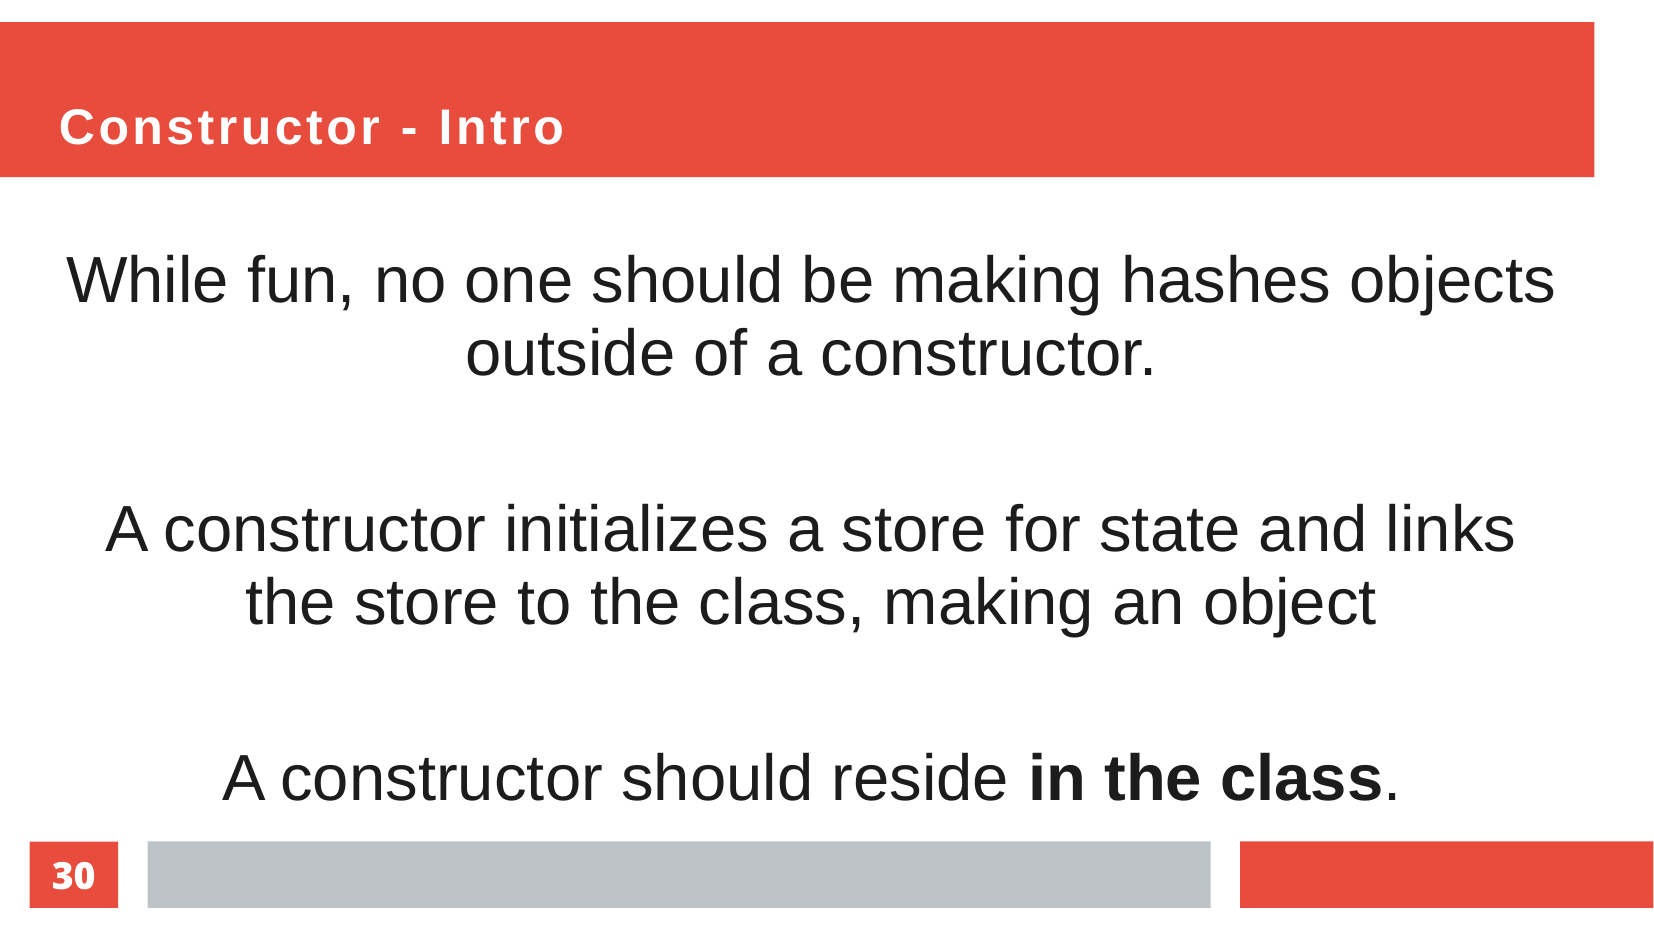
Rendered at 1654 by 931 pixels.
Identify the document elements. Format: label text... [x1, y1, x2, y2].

list While fun, no one should be making hashes objects outside of a constructor. A constructor initializes a store for state and links the store to the class, making an object A constructor should reside in the class. [59, 243, 1565, 820]
title Constructor - Intro [59, 44, 1595, 156]
